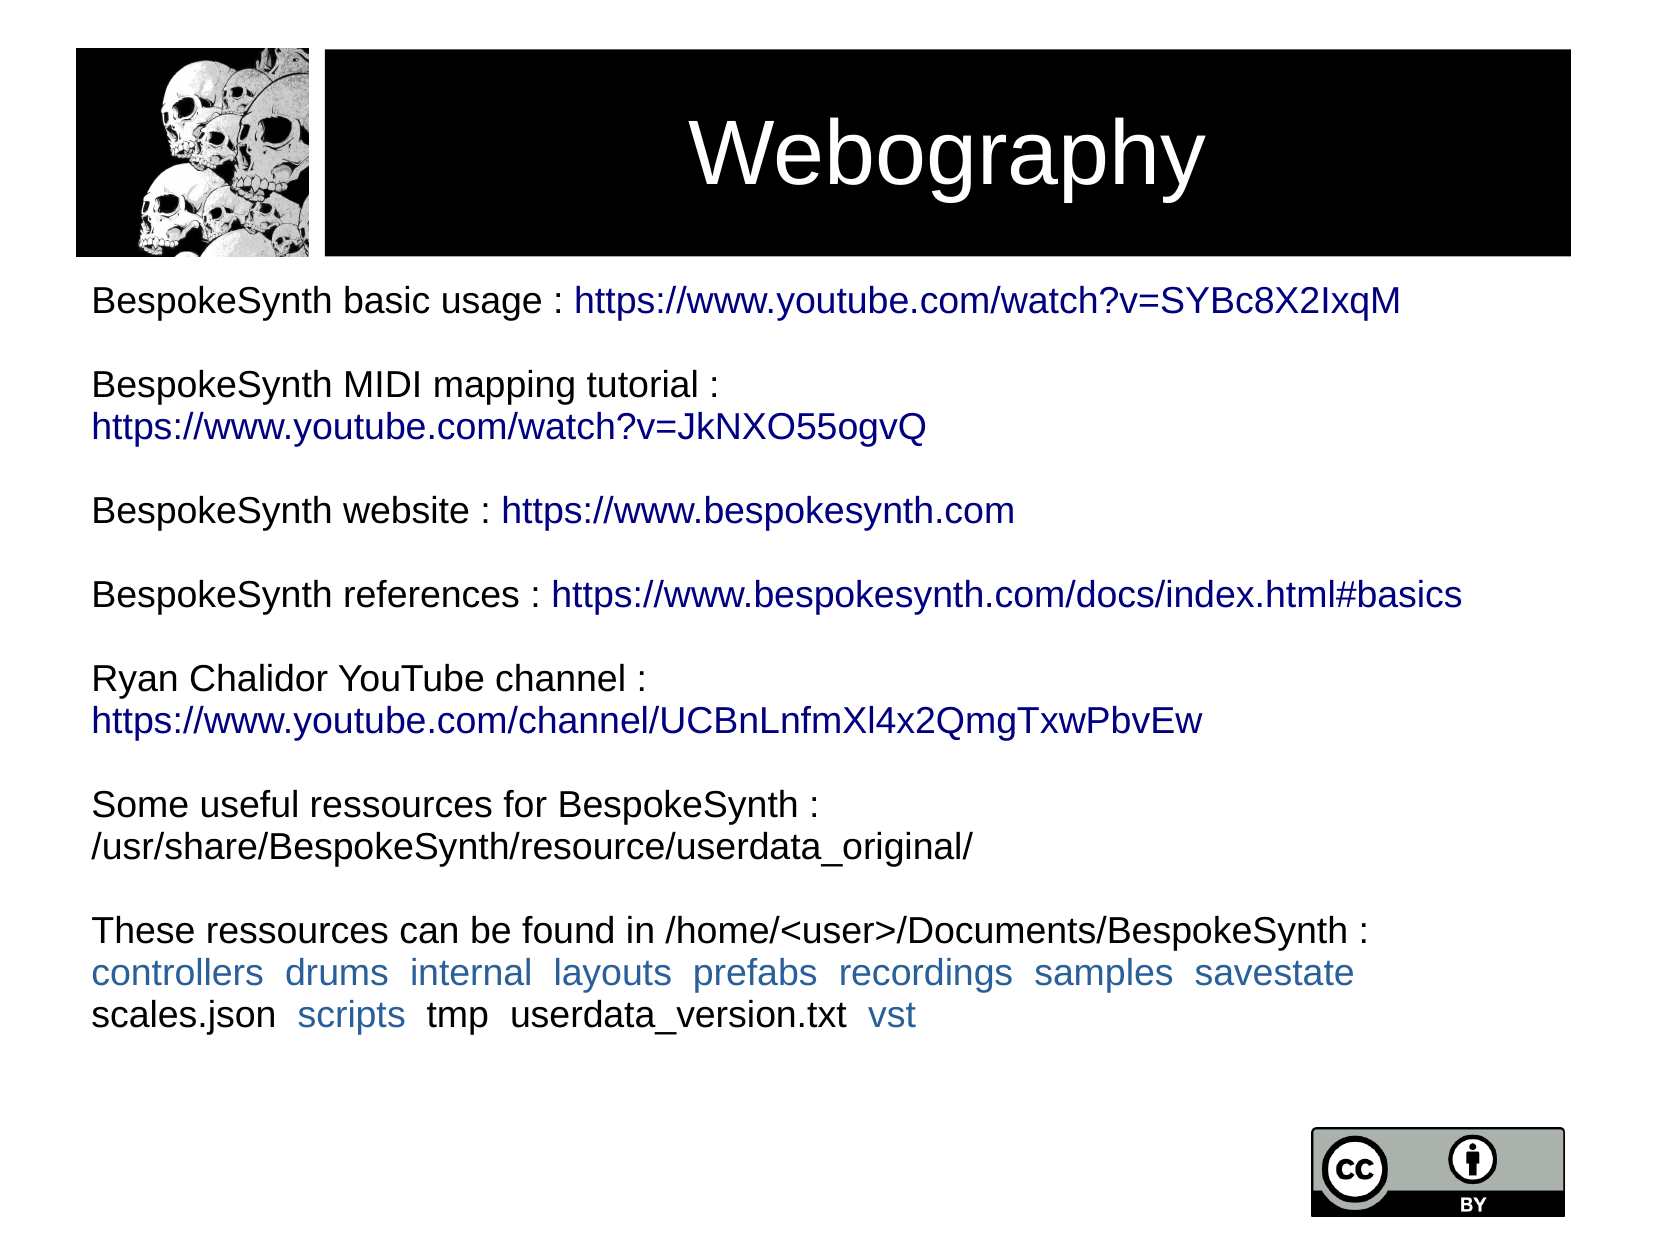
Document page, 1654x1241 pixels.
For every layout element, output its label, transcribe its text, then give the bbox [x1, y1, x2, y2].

title Webography [324, 49, 1571, 257]
picture [1311, 1127, 1565, 1217]
text_box BespokeSynth basic usage : https://www.youtube.com/watch?v=SYBc8X2IxqM BespokeSynth MIDI mapping tutorial : https://www.youtube.com/watch?v=JkNXO55ogvQ BespokeSynth website : https://www.bespokesynth.com BespokeSynth references : https://www.bespokesynth.com/docs/index.html#basics Ryan Chalidor YouTube channel : https://www.youtube.com/channel/UCBnLnfmXl4x2QmgTxwPbvEw Some useful ressources for BespokeSynth : /usr/share/BespokeSynth/resource/userdata_original/ These ressources can be found in /home/<user>/Documents/BespokeSynth : controllers drums internal layouts prefabs recordings samples savestate scales.json scripts tmp userdata_version.txt vst [76, 272, 1564, 1043]
picture [76, 48, 309, 257]
